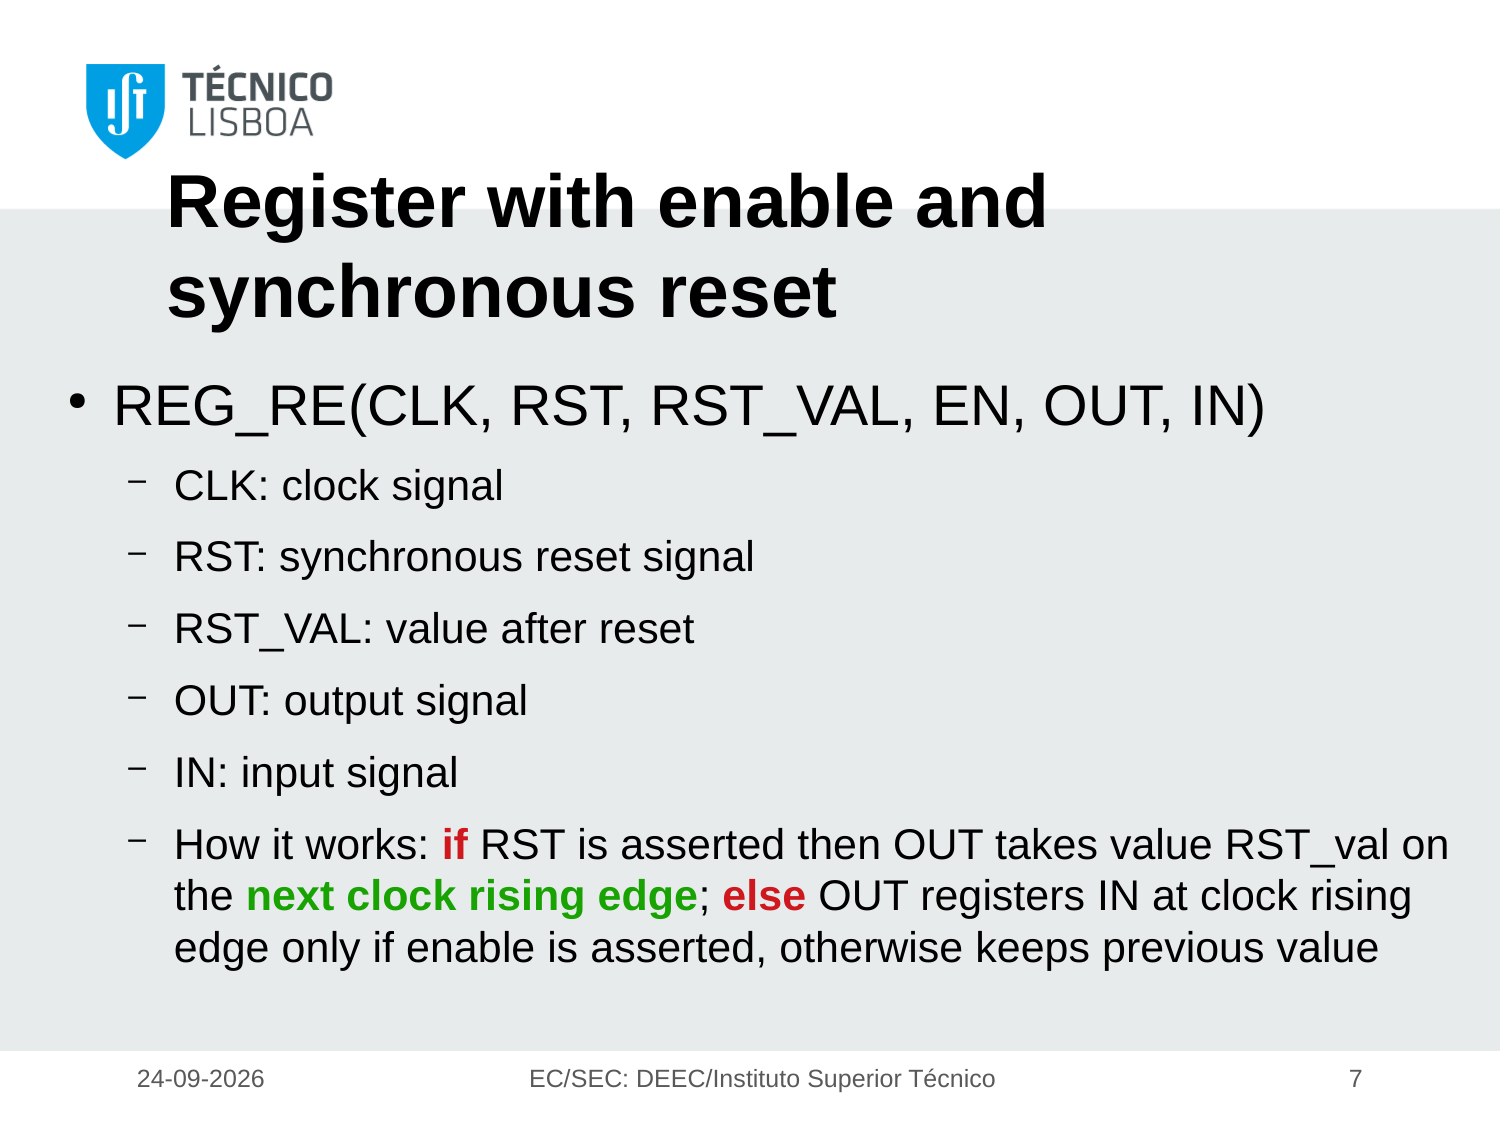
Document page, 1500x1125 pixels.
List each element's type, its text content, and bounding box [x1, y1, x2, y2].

footer EC/SEC: DEEC/Instituto Superior Técnico [512, 1052, 1021, 1103]
slide_number <number> [1077, 1052, 1378, 1103]
list REG_RE(CLK, RST, RST_VAL, EN, OUT, IN) CLK: clock signal RST: synchronous reset signal RST_VAL: value after reset OUT: output signal IN: input signal How it works: if RST is asserted then OUT takes value RST_val on the next clock rising edge; else OUT registers IN at clock rising edge only if enable is asserted, otherwise keeps previous value [52, 367, 1465, 1030]
slide_number 15-10-2020 [121, 1052, 425, 1103]
title Register with enable and synchronous reset [151, 171, 1408, 314]
picture [0, 0, 1500, 1125]
